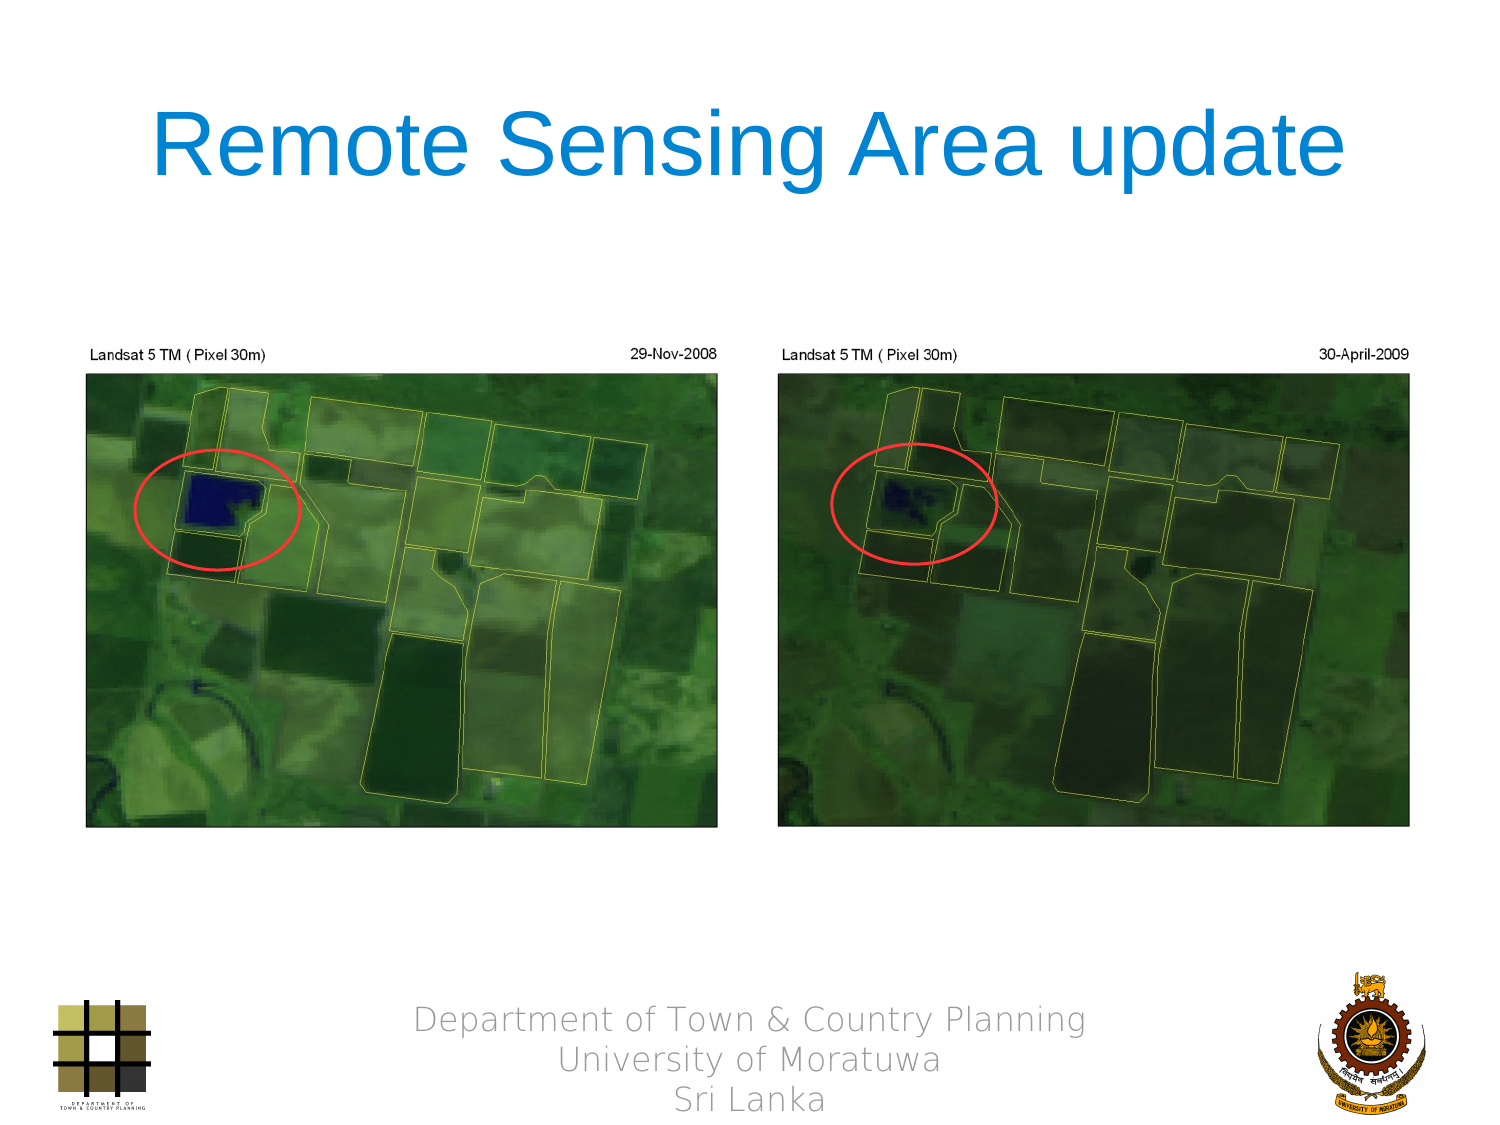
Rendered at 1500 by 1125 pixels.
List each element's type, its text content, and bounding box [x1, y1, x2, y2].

picture [74, 334, 734, 844]
picture [1312, 966, 1435, 1125]
picture [53, 1000, 151, 1110]
picture [766, 334, 1426, 844]
title Remote Sensing Area update [75, 45, 1426, 233]
